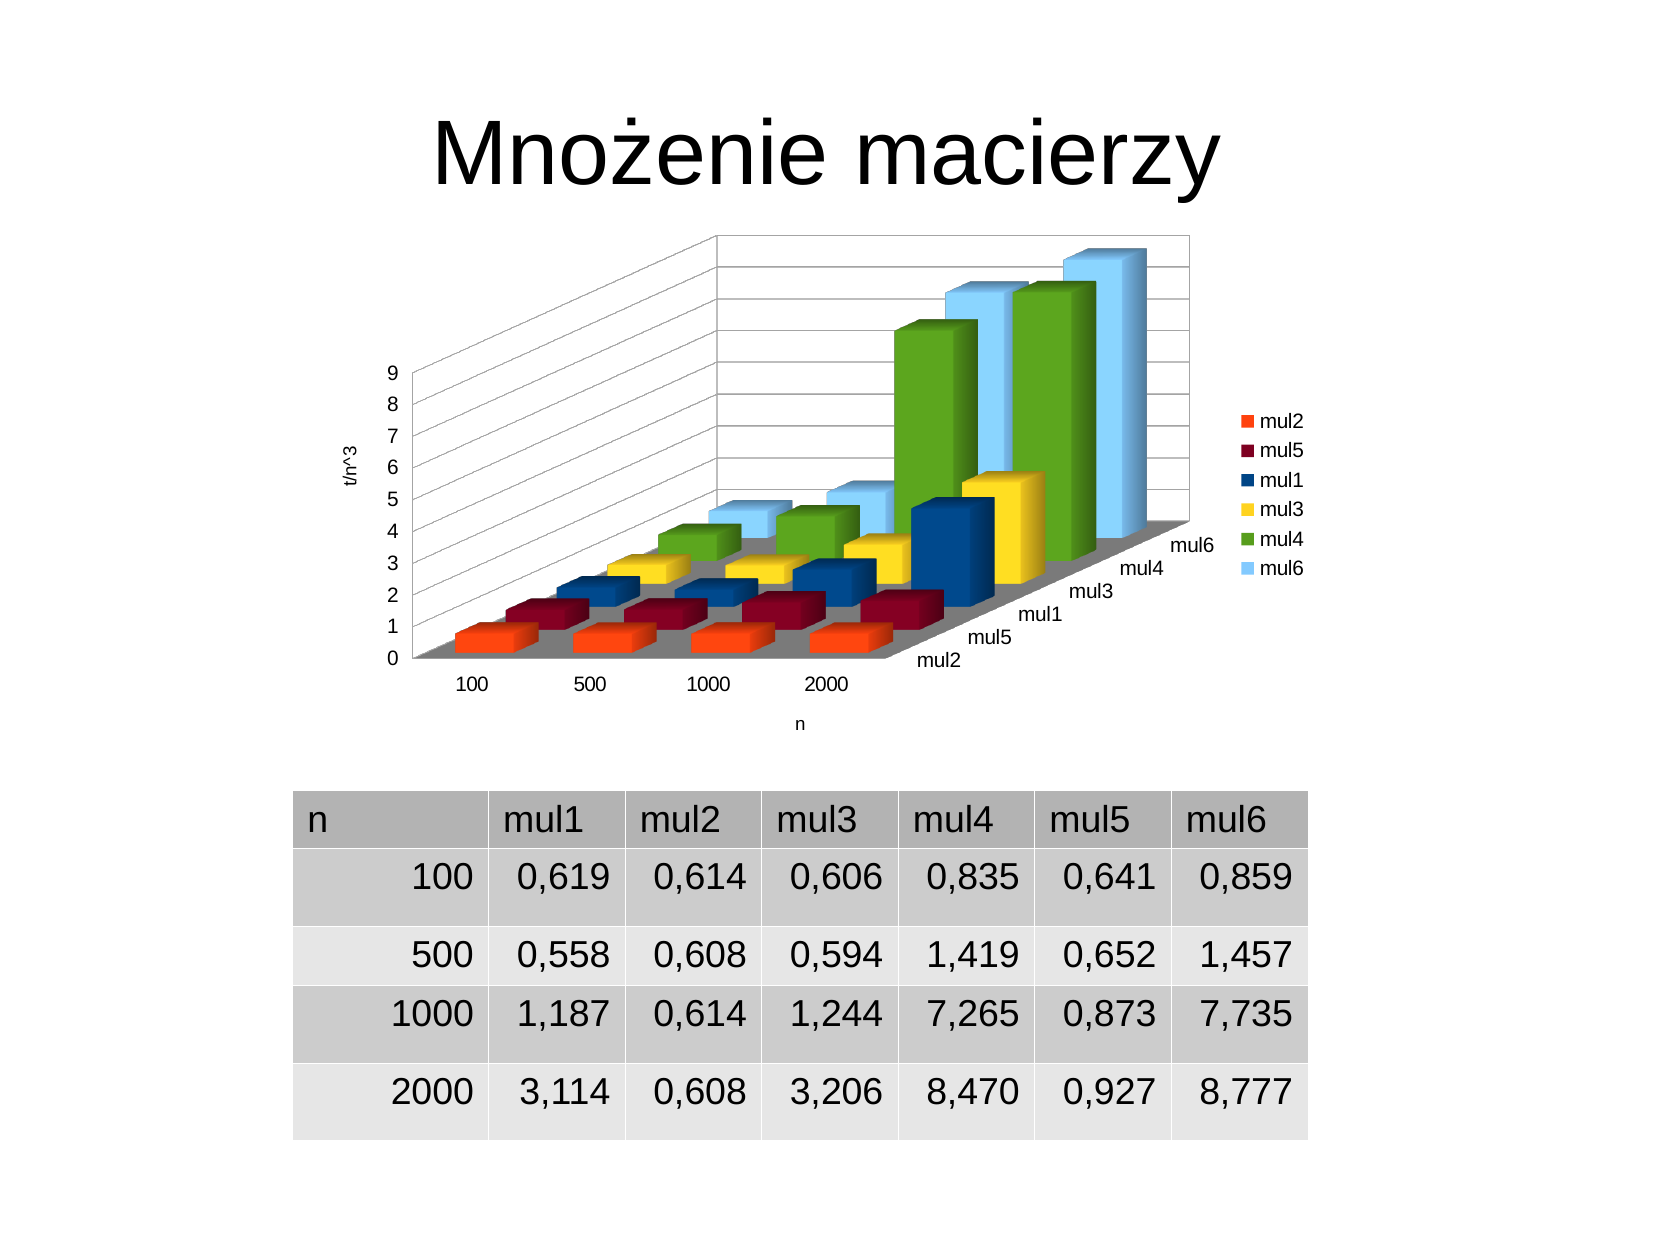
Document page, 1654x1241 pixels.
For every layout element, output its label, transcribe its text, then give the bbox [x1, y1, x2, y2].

table_cell 500 [293, 927, 488, 985]
table_header mul2 [626, 791, 761, 848]
table_header mul1 [489, 791, 625, 848]
table_cell 7,735 [1172, 986, 1308, 1063]
table_cell 1,419 [899, 927, 1034, 985]
table_cell 0,641 [1035, 849, 1171, 926]
table_cell 1,244 [762, 986, 898, 1063]
table_cell 0,873 [1035, 986, 1171, 1063]
table_cell 7,265 [899, 986, 1034, 1063]
table_cell 0,614 [626, 986, 761, 1063]
table_cell 0,558 [489, 927, 625, 985]
table_header n [293, 791, 488, 848]
table_cell 0,606 [762, 849, 898, 926]
table_cell 0,619 [489, 849, 625, 926]
table_cell 0,927 [1035, 1064, 1171, 1140]
table_cell 8,470 [899, 1064, 1034, 1140]
table_cell 3,206 [762, 1064, 898, 1140]
table_cell 1000 [293, 986, 488, 1063]
table_cell 0,594 [762, 927, 898, 985]
chart [307, 224, 1323, 766]
table_cell 8,777 [1172, 1064, 1308, 1140]
table_header mul3 [762, 791, 898, 848]
table_header mul6 [1172, 791, 1308, 848]
table_cell 0,614 [626, 849, 761, 926]
table_cell 0,652 [1035, 927, 1171, 985]
table_cell 1,457 [1172, 927, 1308, 985]
table_cell 0,835 [899, 849, 1034, 926]
table_header mul5 [1035, 791, 1171, 848]
title Mnożenie macierzy [82, 49, 1571, 257]
table_header mul4 [899, 791, 1034, 848]
table_cell 2000 [293, 1064, 488, 1140]
table_cell 3,114 [489, 1064, 625, 1140]
table_cell 0,608 [626, 1064, 761, 1140]
table_cell 0,859 [1172, 849, 1308, 926]
table_cell 100 [293, 849, 488, 926]
table_cell 1,187 [489, 986, 625, 1063]
table_cell 0,608 [626, 927, 761, 985]
